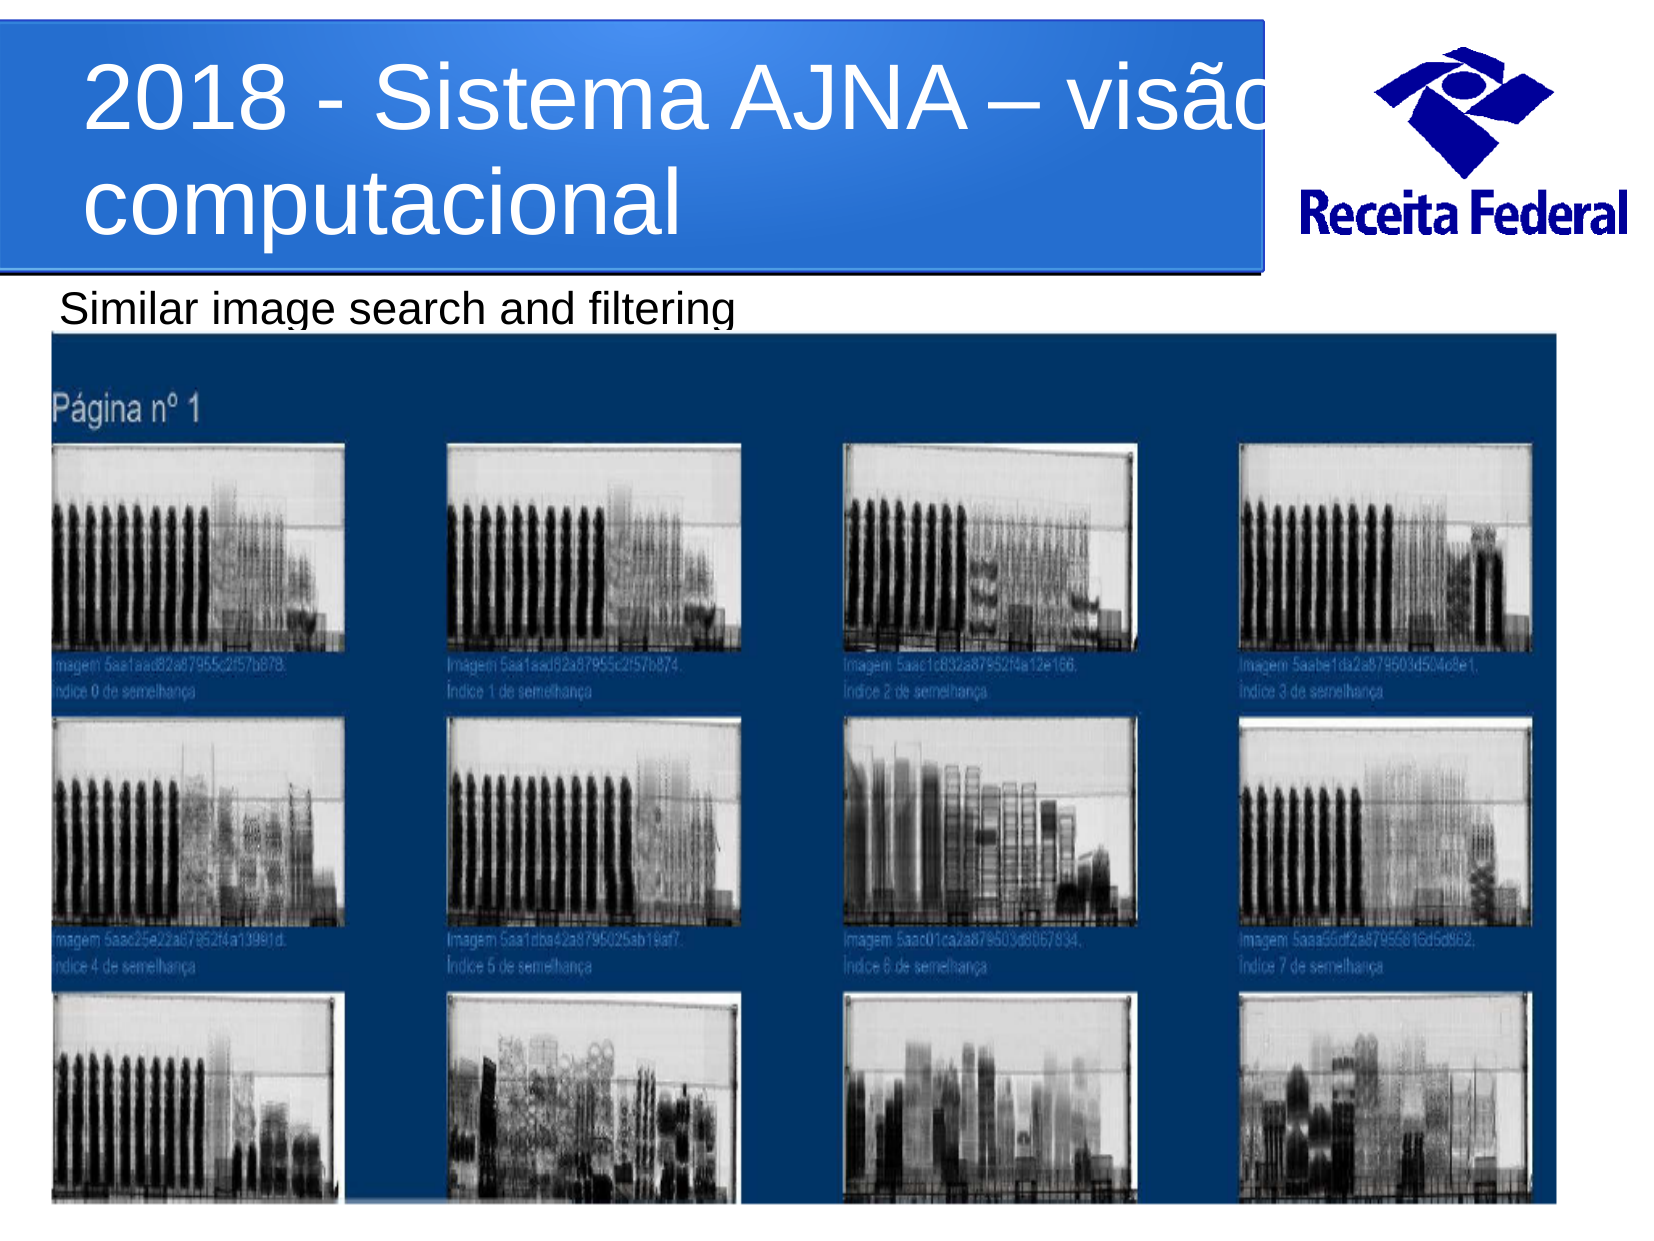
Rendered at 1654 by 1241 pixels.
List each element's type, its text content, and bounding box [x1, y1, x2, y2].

title 2018 - Sistema AJNA – visão computacional [82, 12, 1441, 283]
picture [1441, 47, 1629, 237]
picture [47, 330, 1560, 1211]
subtitle Similar image search and filtering [59, 283, 1560, 330]
